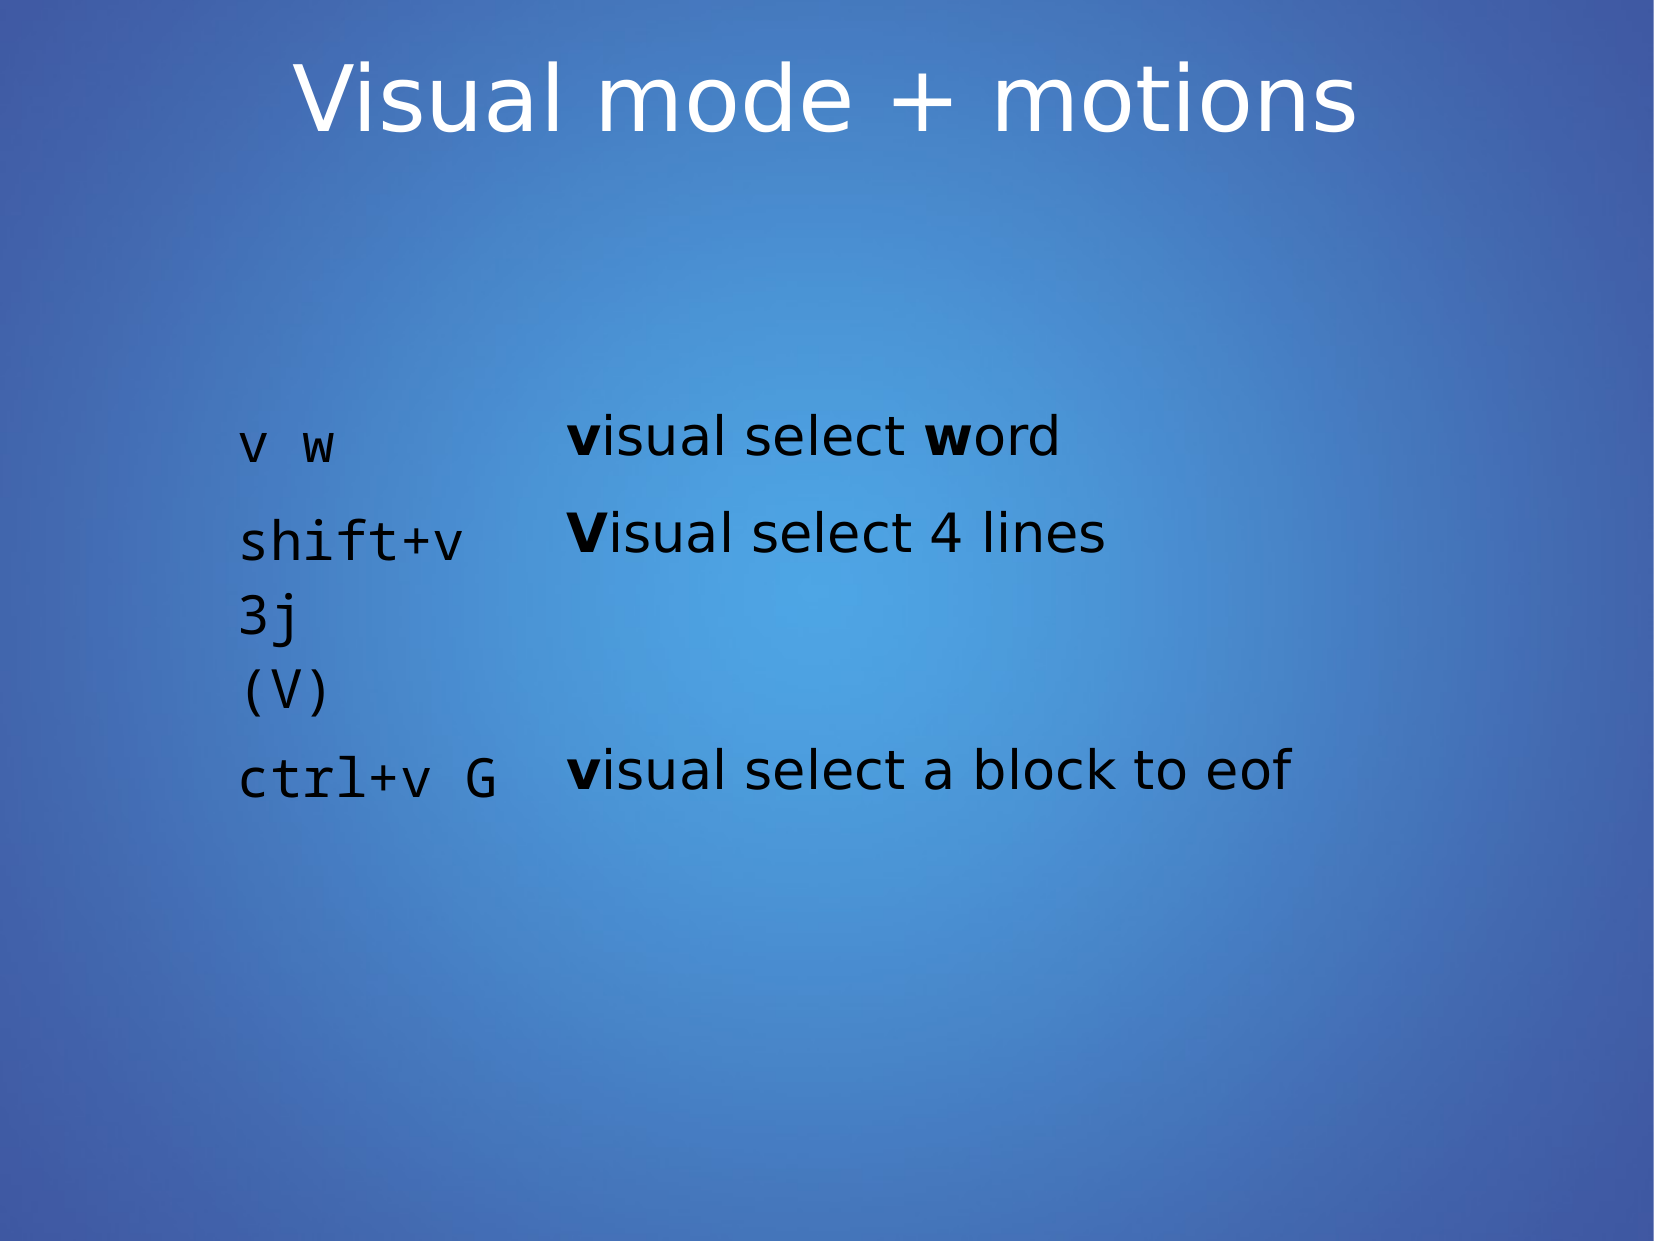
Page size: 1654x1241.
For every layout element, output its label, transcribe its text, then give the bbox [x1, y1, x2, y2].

table_cell shift+v 3j (V) [223, 495, 552, 732]
table_cell Visual select 4 lines [552, 495, 1431, 732]
title Visual mode + motions [82, 23, 1571, 175]
table_cell ctrl+v G [223, 732, 552, 843]
table_cell visual select a block to eof [552, 732, 1431, 843]
table_header visual select word [552, 397, 1431, 495]
table_header v w [223, 397, 552, 495]
picture [0, 0, 1654, 1241]
